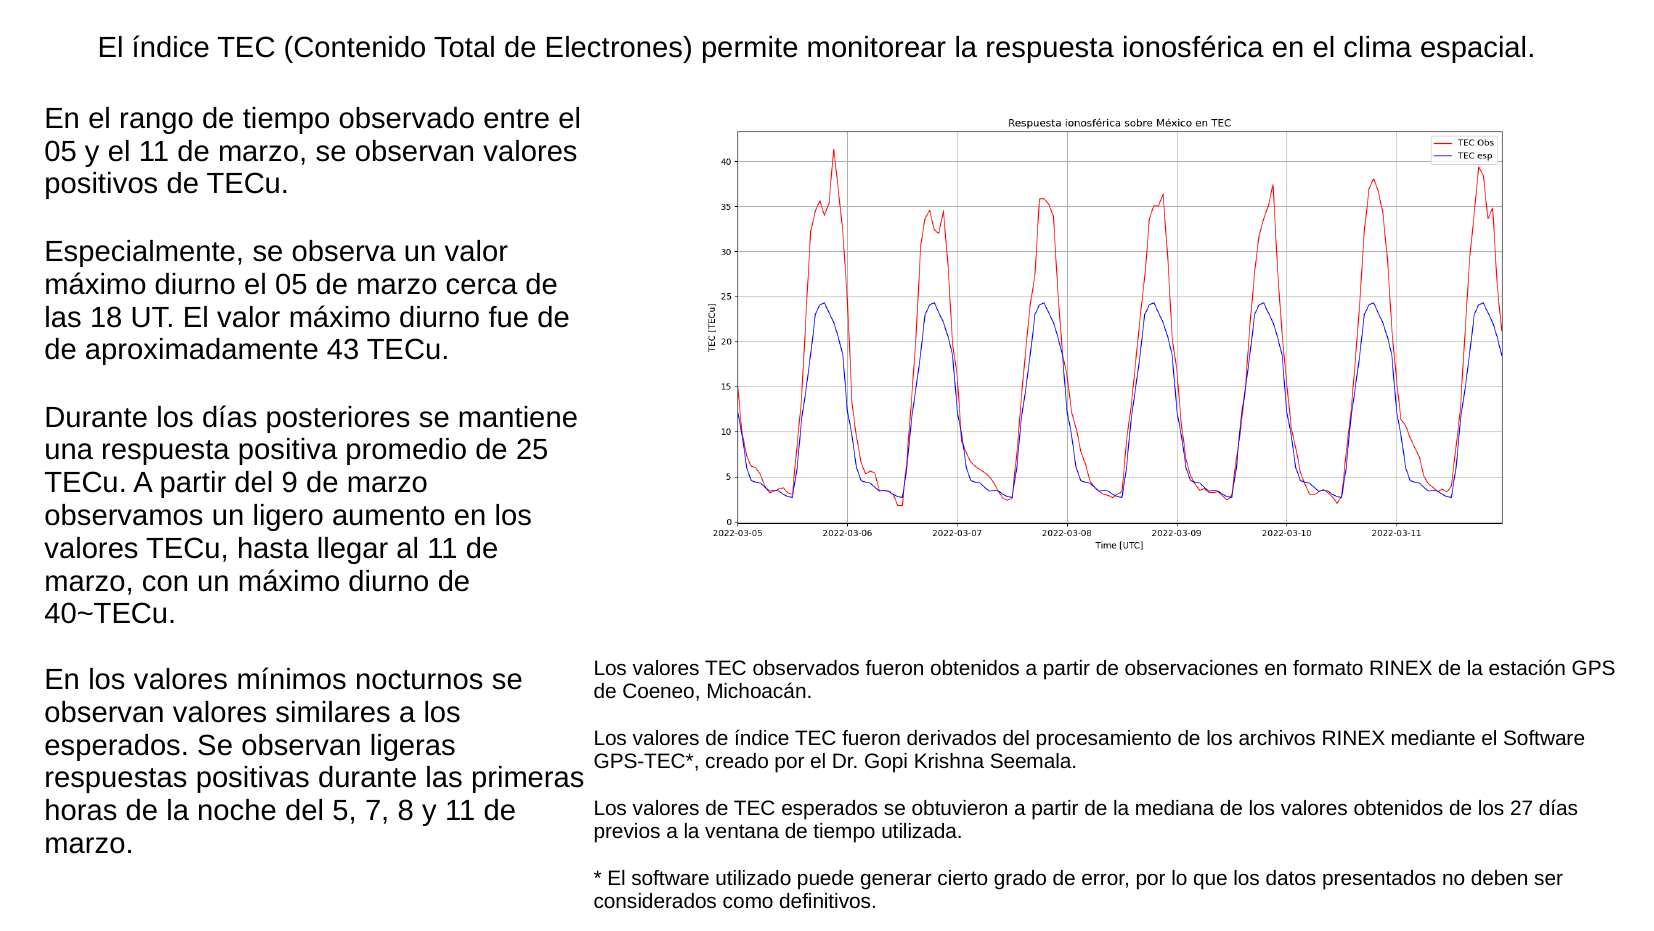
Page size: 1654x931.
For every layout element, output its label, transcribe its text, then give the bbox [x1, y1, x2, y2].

text_box El índice TEC (Contenido Total de Electrones) permite monitorear la respuesta ionosférica en el clima espacial. [82, 23, 1654, 170]
text_box Los valores TEC observados fueron obtenidos a partir de observaciones en formato RINEX de la estación GPS de Coeneo, Michoacán. Los valores de índice TEC fueron derivados del procesamiento de los archivos RINEX mediante el Software GPS-TEC*, creado por el Dr. Gopi Krishna Seemala. Los valores de TEC esperados se obtuvieron a partir de la mediana de los valores obtenidos de los 27 días previos a la ventana de tiempo utilizada. * El software utilizado puede generar cierto grado de error, por lo que los datos presentados no deben ser considerados como definitivos. [578, 649, 1642, 921]
picture [614, 70, 1600, 579]
text_box En el rango de tiempo observado entre el 05 y el 11 de marzo, se observan valores positivos de TECu. Especialmente, se observa un valor máximo diurno el 05 de marzo cerca de las 18 UT. El valor máximo diurno fue de de aproximadamente 43 TECu. Durante los días posteriores se mantiene una respuesta positiva promedio de 25 TECu. A partir del 9 de marzo observamos un ligero aumento en los valores TECu, hasta llegar al 11 de marzo, con un máximo diurno de 40~TECu. En los valores mínimos nocturnos se observan valores similares a los esperados. Se observan ligeras respuestas positivas durante las primeras horas de la noche del 5, 7, 8 y 11 de marzo. [29, 94, 603, 931]
